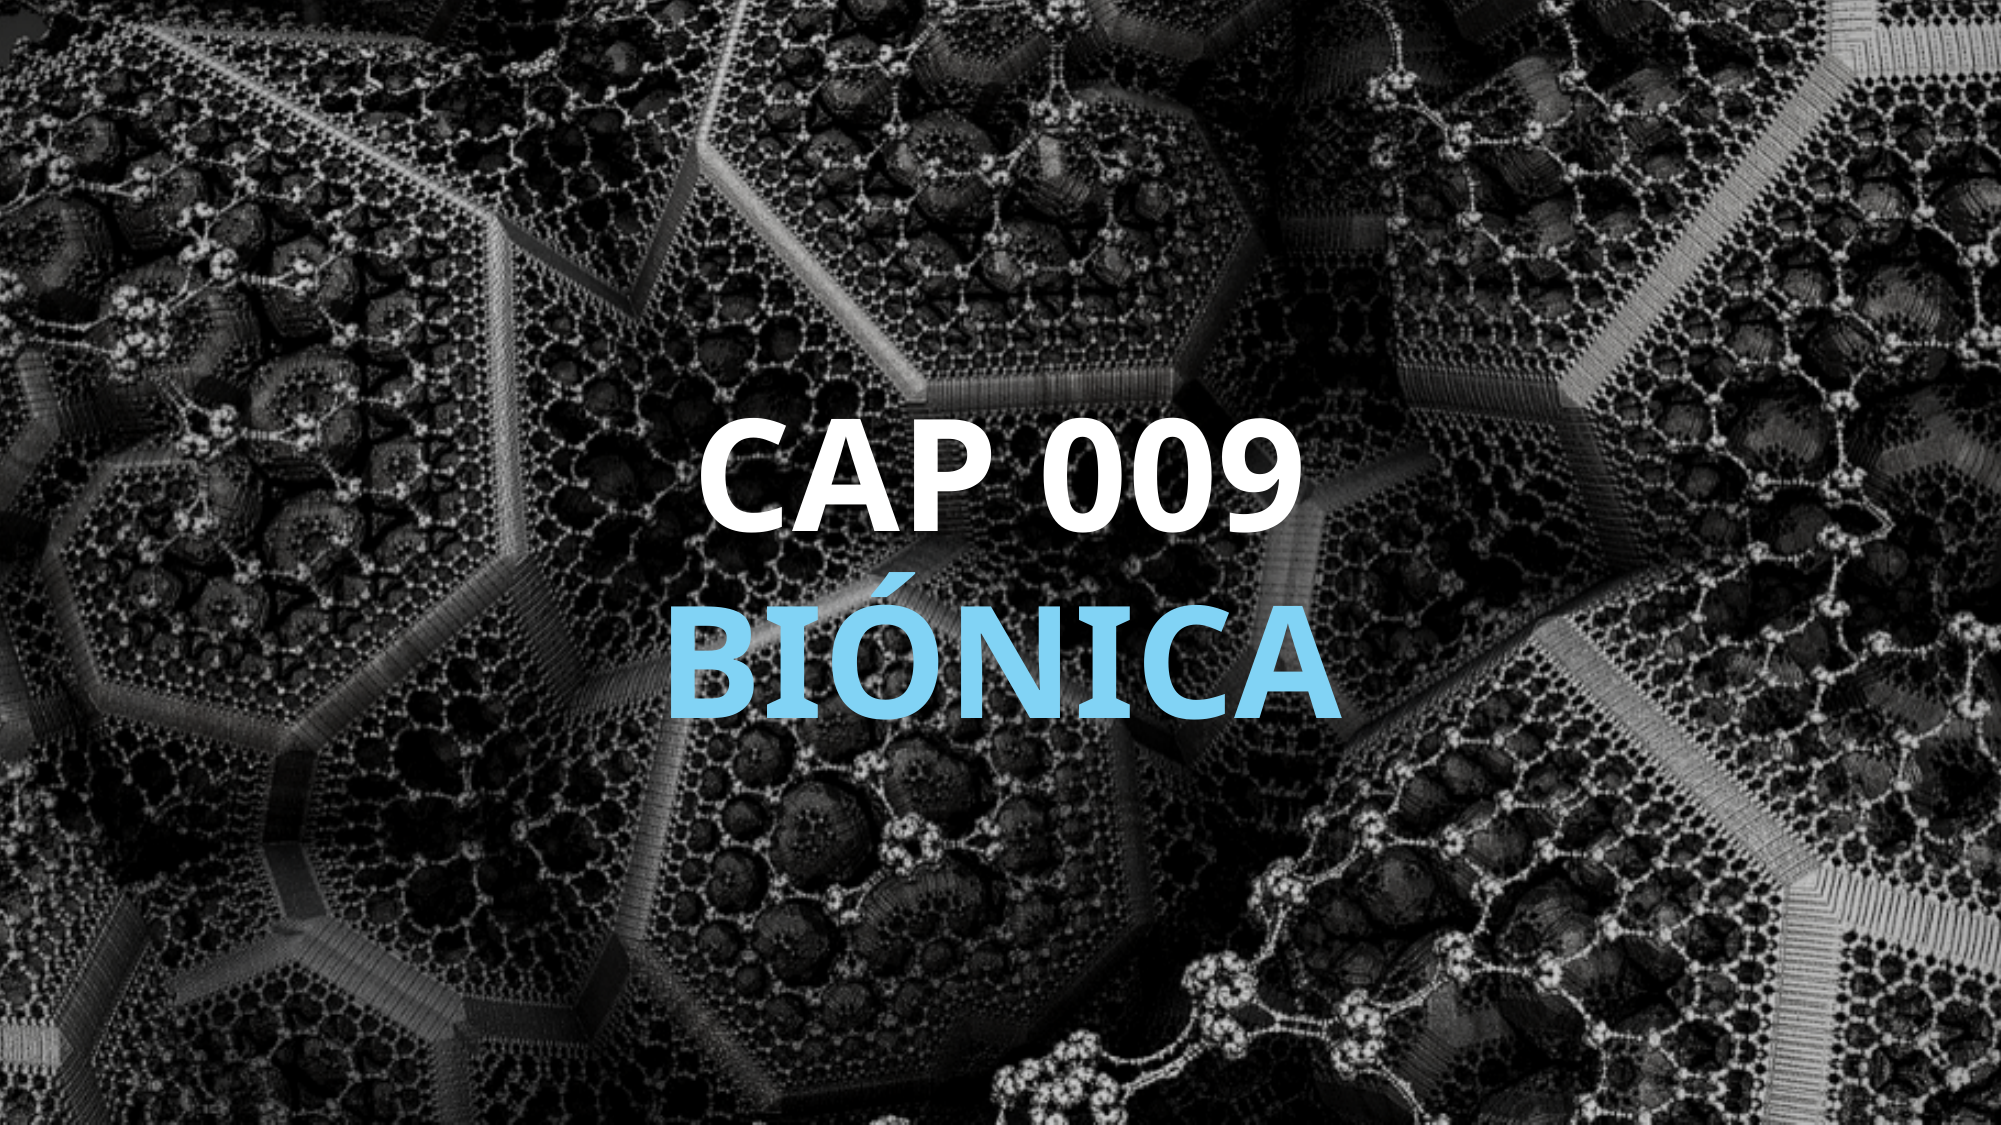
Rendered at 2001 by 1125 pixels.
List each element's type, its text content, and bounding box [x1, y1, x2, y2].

picture [0, 0, 2001, 1125]
text_box CAP 009 BIÓNICA [642, 367, 1358, 758]
